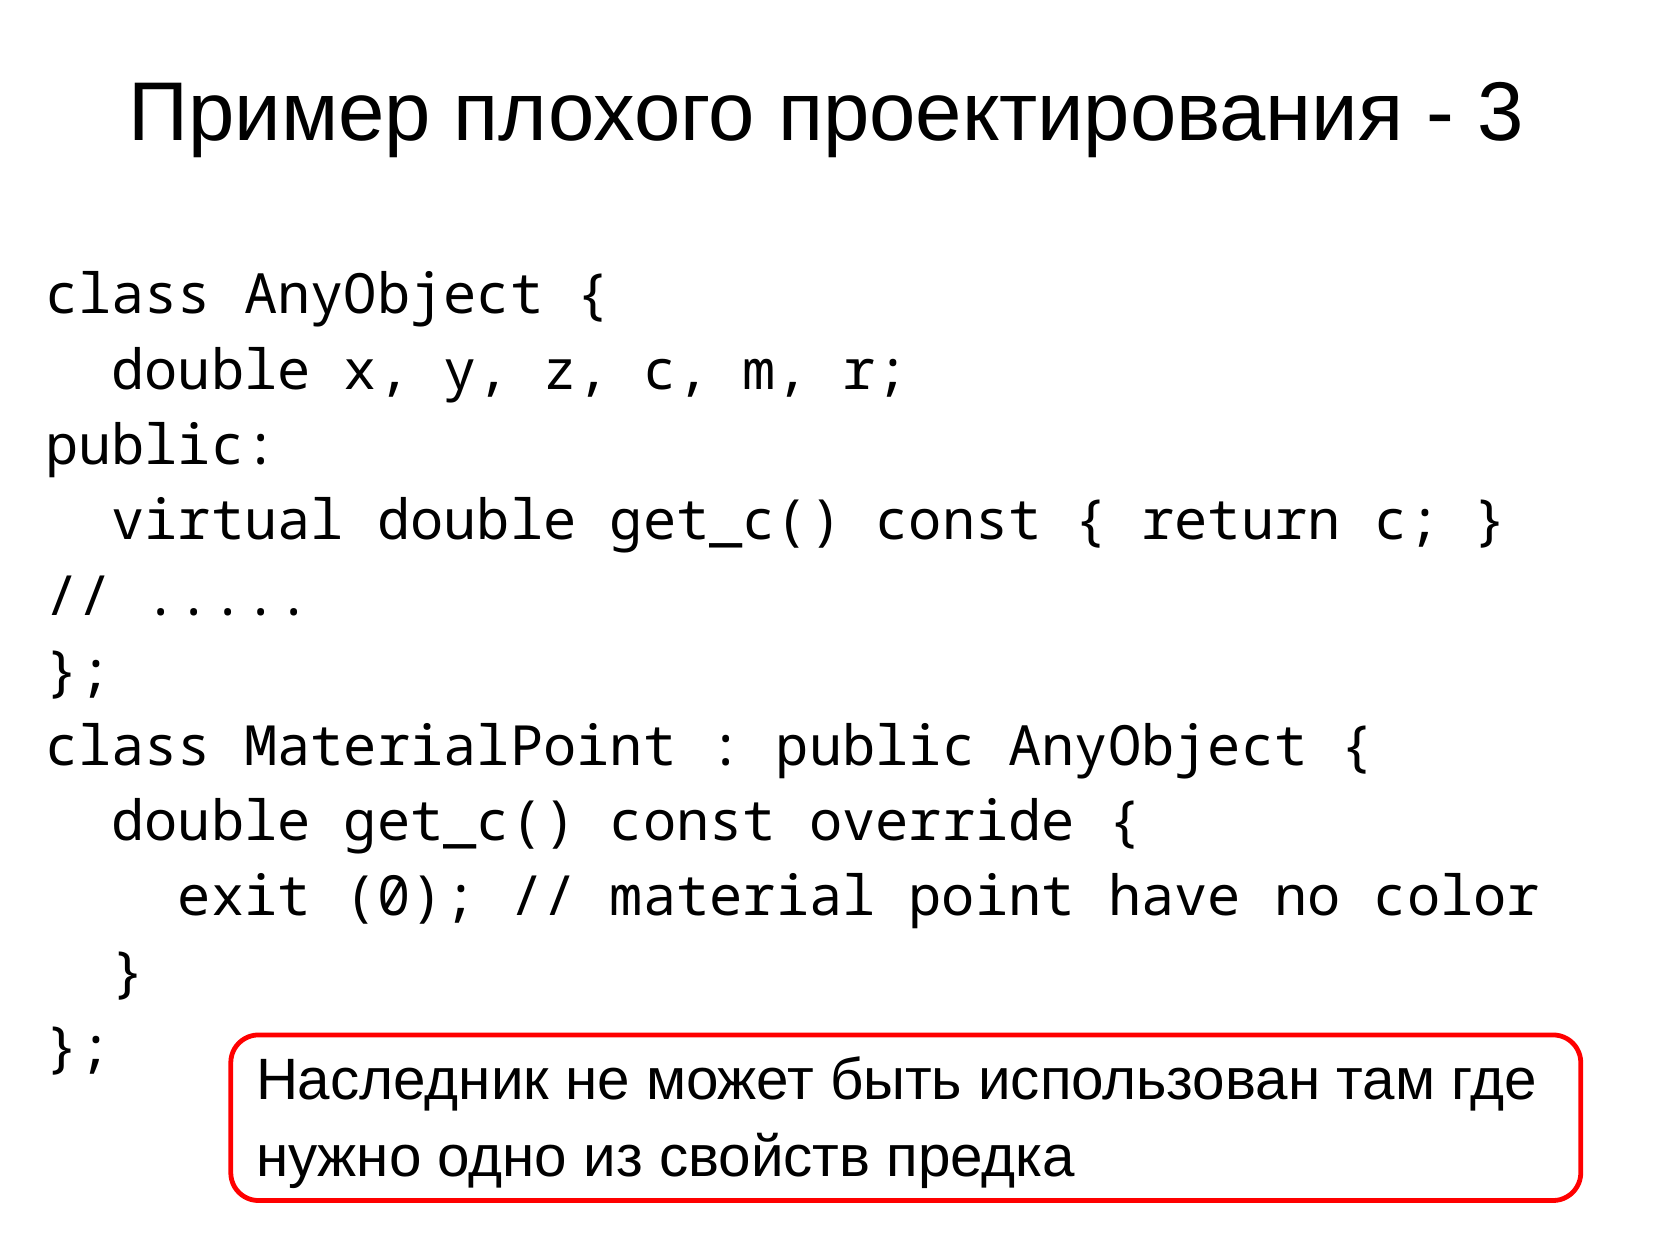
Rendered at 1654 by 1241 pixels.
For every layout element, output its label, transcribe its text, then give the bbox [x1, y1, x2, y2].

text_box Наследник не может быть использован там где нужно одно из свойств предка [230, 1034, 1581, 1201]
title Пример плохого проектирования - 3 [82, 8, 1571, 216]
list class AnyObject { double x, y, z, c, m, r; public: virtual double get_c() const { return c; } // ..... }; class MaterialPoint : public AnyObject { double get_c() const override { exit (0); // material point have no color } }; [45, 255, 1583, 1201]
